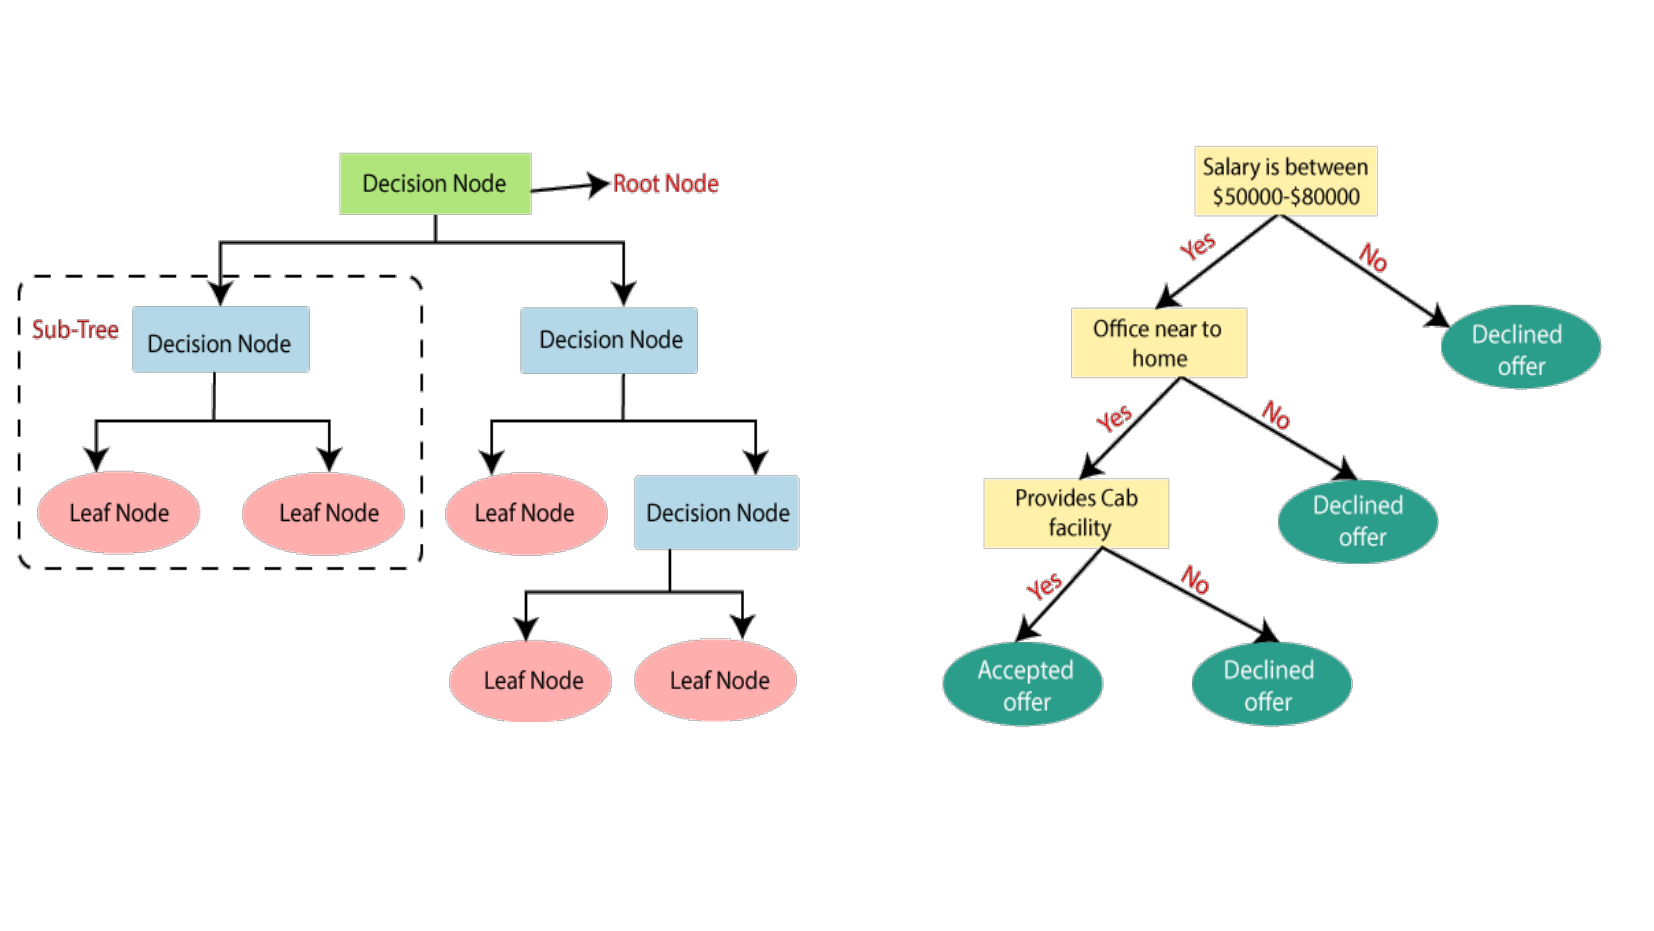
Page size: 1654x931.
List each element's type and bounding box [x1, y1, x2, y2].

picture [928, 139, 1613, 733]
picture [14, 149, 806, 722]
